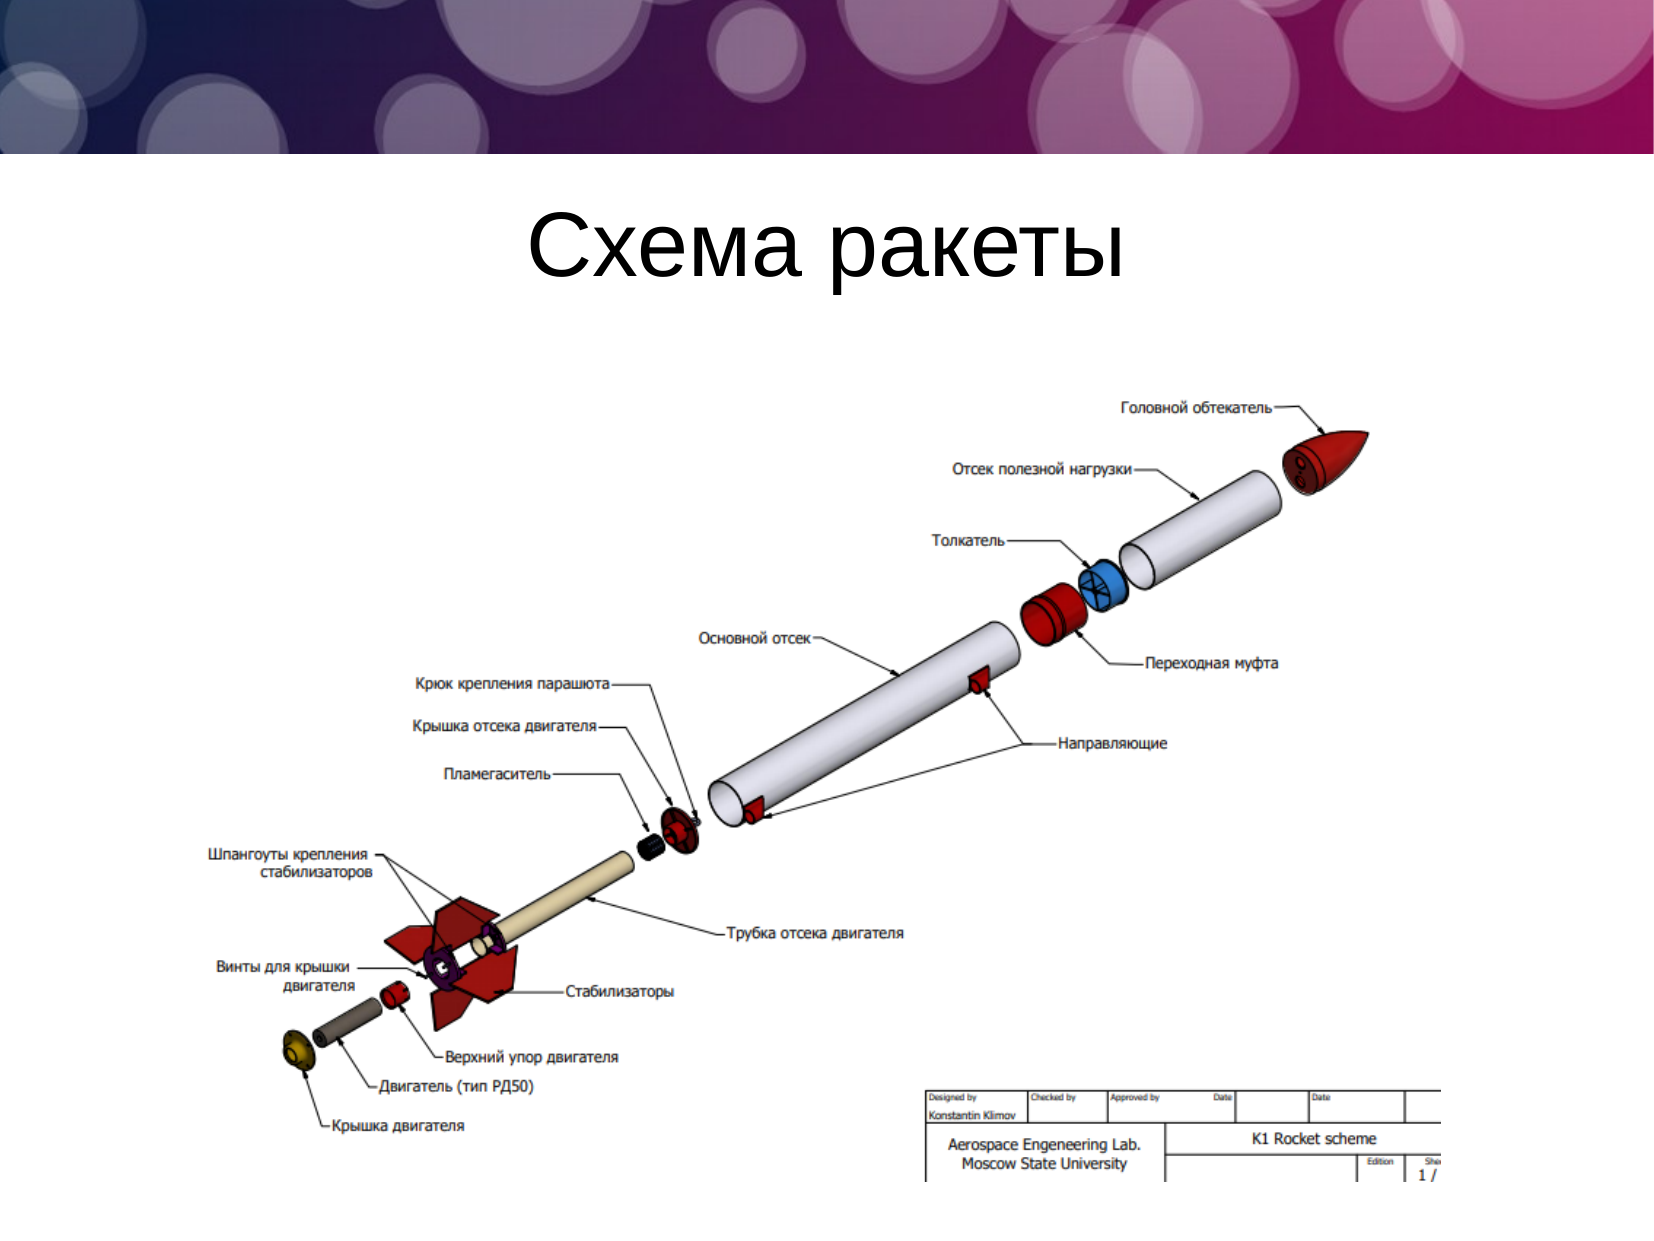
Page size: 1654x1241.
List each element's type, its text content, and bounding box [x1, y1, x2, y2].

title Схема ракеты [82, 159, 1571, 331]
picture [0, 0, 1654, 154]
picture [200, 318, 1441, 1182]
